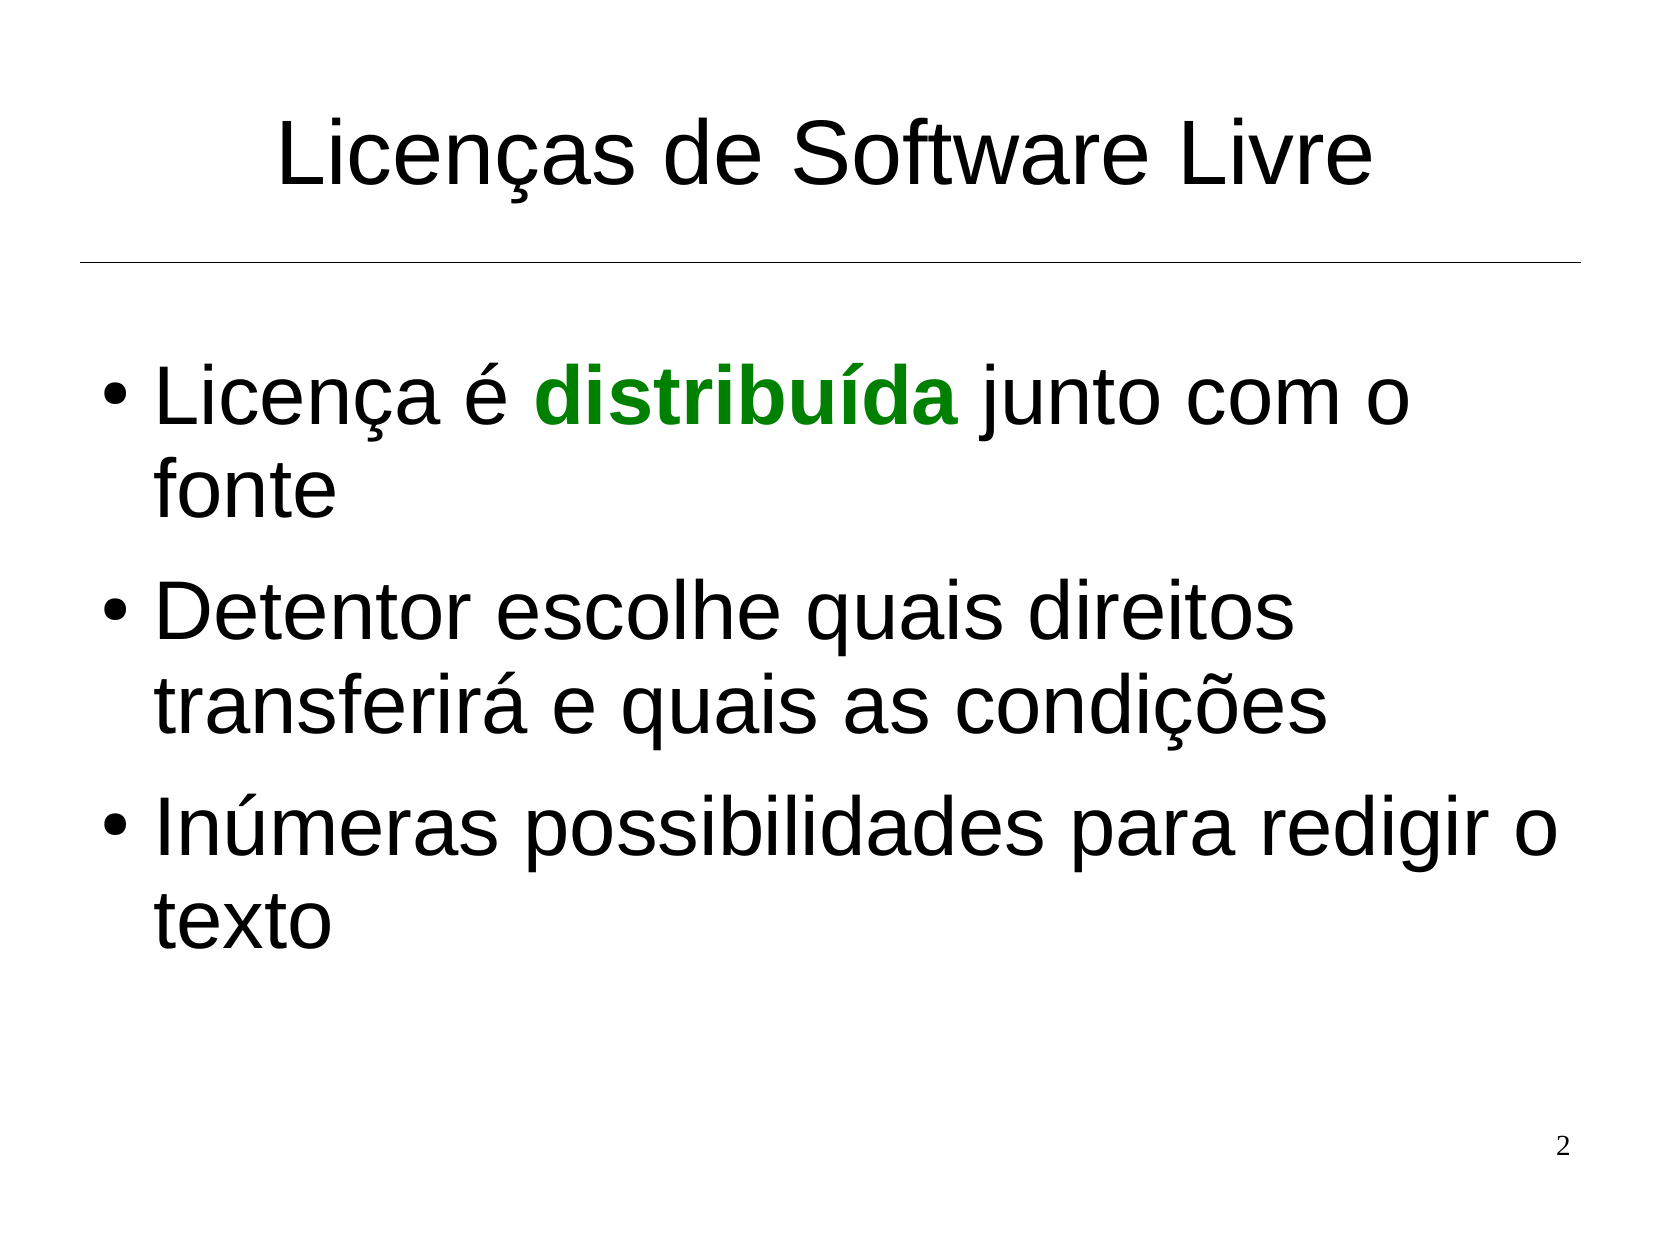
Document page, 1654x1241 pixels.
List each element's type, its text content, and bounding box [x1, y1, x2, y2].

list Licença é distribuída junto com o fonte Detentor escolhe quais direitos transferirá e quais as condições Inúmeras possibilidades para redigir o texto [82, 349, 1571, 1095]
title Licenças de Software Livre [82, 49, 1571, 257]
